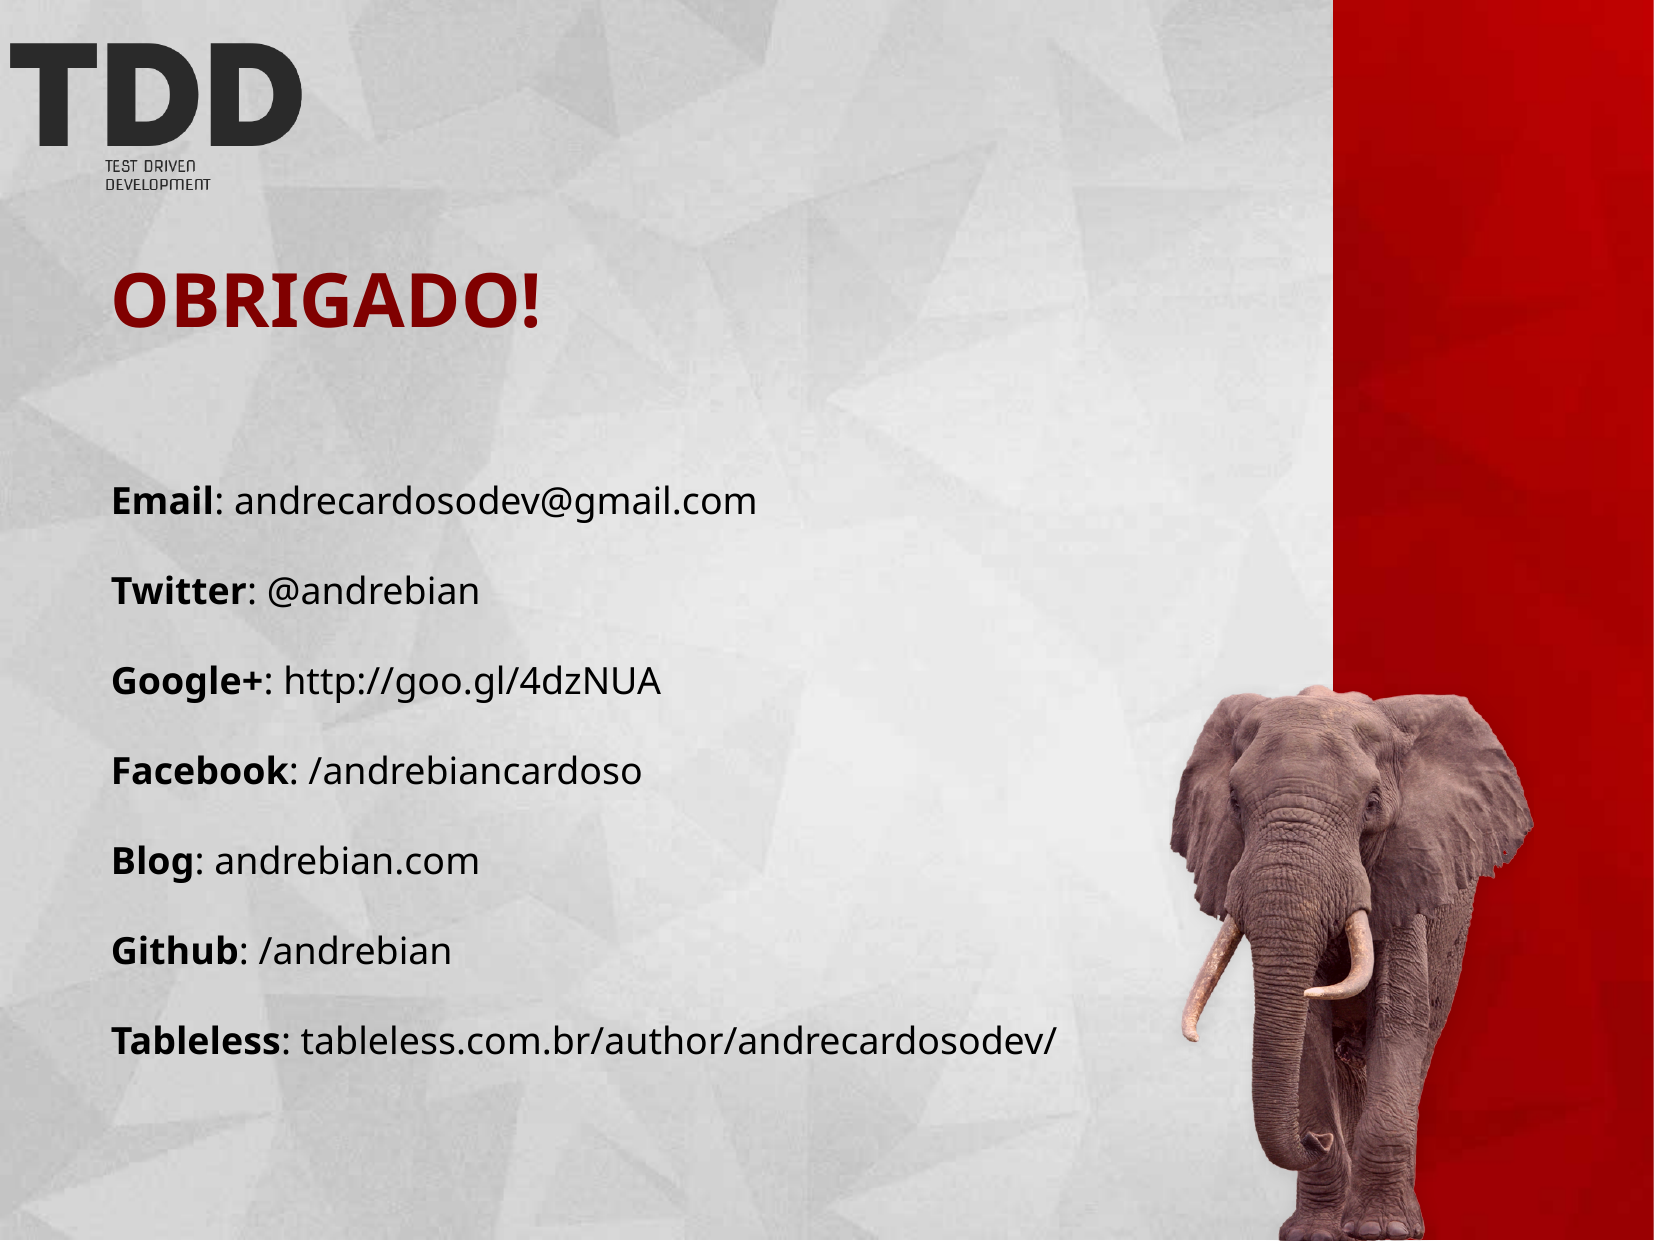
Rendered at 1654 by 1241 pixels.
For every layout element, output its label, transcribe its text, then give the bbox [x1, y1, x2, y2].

picture [0, 0, 1654, 1241]
text_box OBRIGADO! Email: andrecardosodev@gmail.com Twitter: @andrebian Google+: http://goo.gl/4dzNUA Facebook: /andrebiancardoso Blog: andrebian.com Github: /andrebian Tableless: tableless.com.br/author/andrecardosodev/ [96, 244, 1306, 1115]
